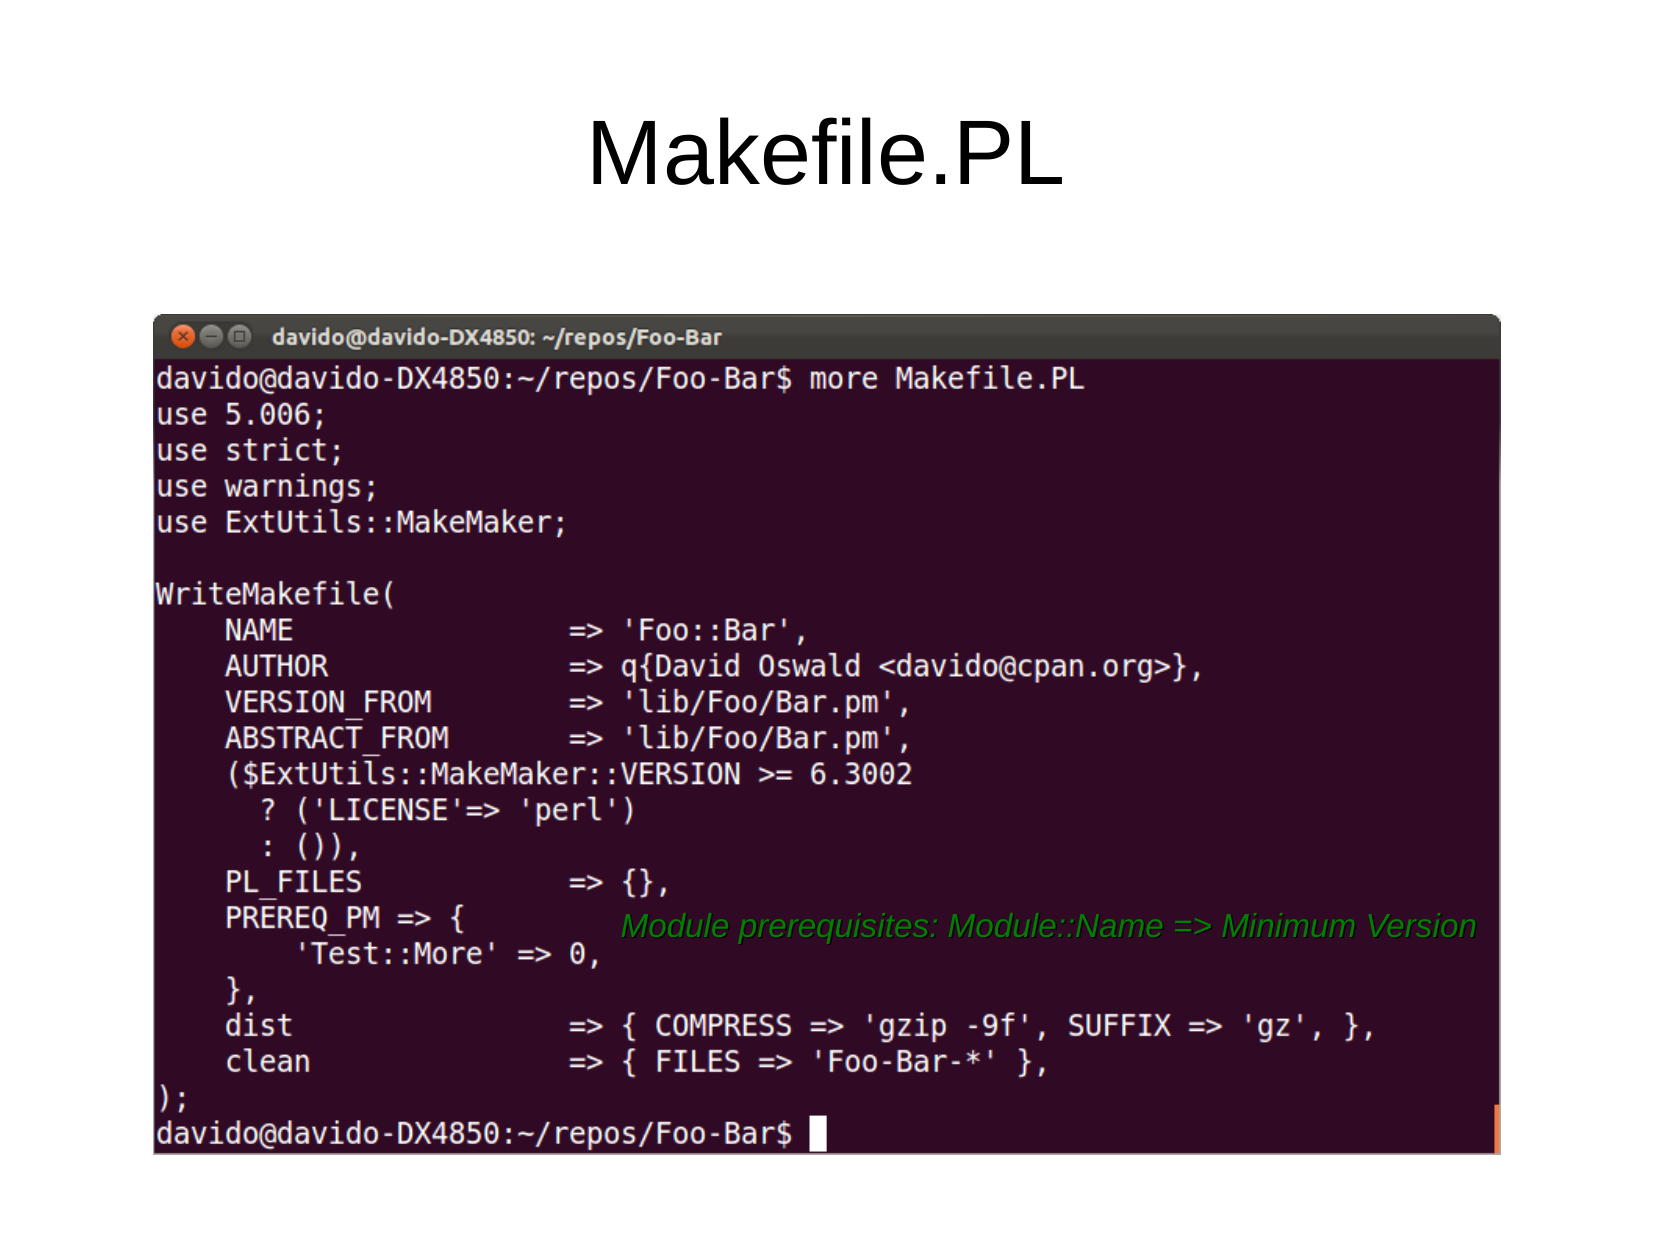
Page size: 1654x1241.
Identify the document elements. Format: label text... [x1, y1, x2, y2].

title Makefile.PL [82, 49, 1571, 257]
text_box Module prerequisites: Module::Name => Minimum Version [605, 900, 1494, 952]
picture [153, 314, 1501, 1156]
